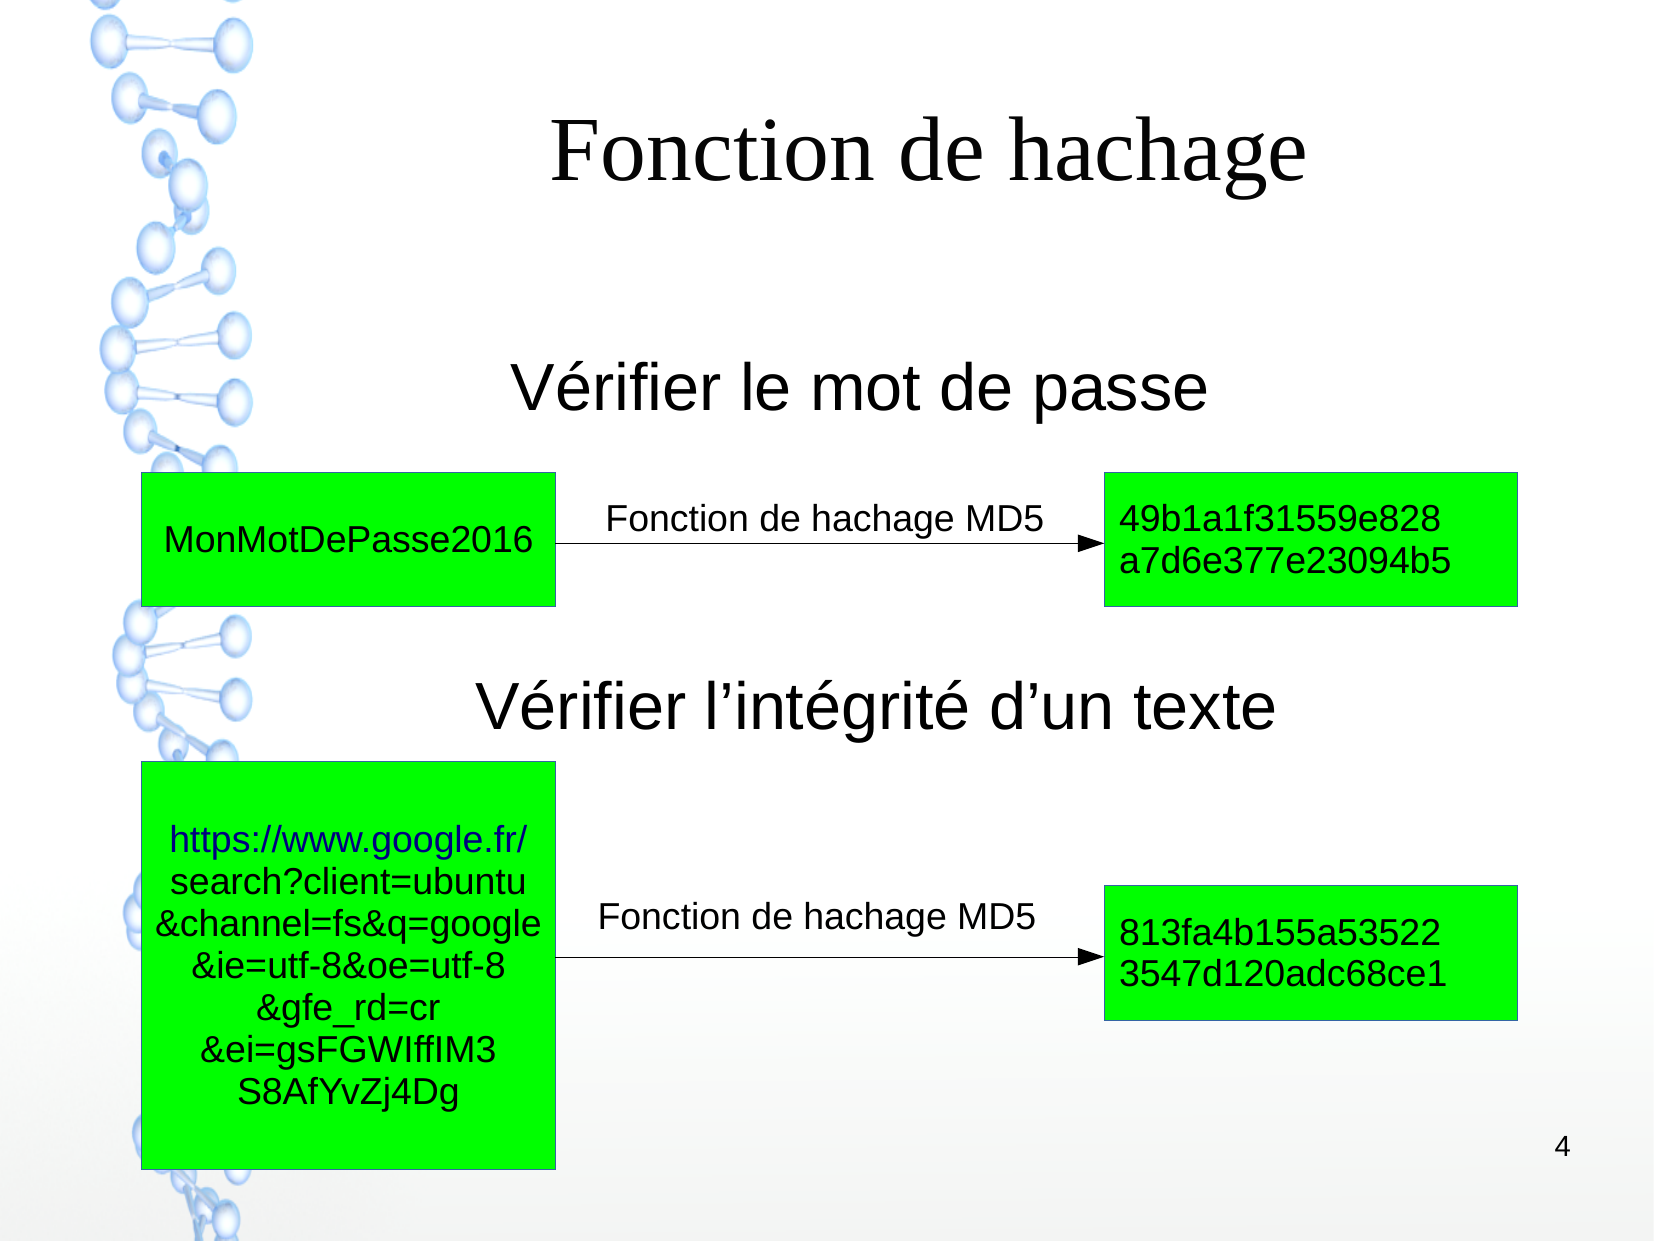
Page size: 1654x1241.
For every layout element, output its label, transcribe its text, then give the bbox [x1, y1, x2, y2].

text_box Fonction de hachage MD5 [582, 888, 1052, 945]
text_box 813fa4b155a53522 3547d120adc68ce1 [1104, 885, 1518, 1021]
picture [0, 0, 1654, 1241]
text_box Vérifier le mot de passe [496, 342, 1228, 433]
text_box MonMotDePasse2016 [141, 472, 556, 607]
title Fonction de hachage [265, 47, 1595, 252]
text_box Vérifier l’intégrité d’un texte [460, 661, 1297, 752]
text_box Fonction de hachage MD5 [590, 490, 1059, 547]
text_box 49b1a1f31559e828 a7d6e377e23094b5 [1104, 472, 1518, 607]
text_box https://www.google.fr/ search?client=ubuntu &channel=fs&q=google &ie=utf-8&oe=utf-8 &gfe_rd=cr &ei=gsFGWIffIM3 S8AfYvZj4Dg [141, 761, 556, 1170]
